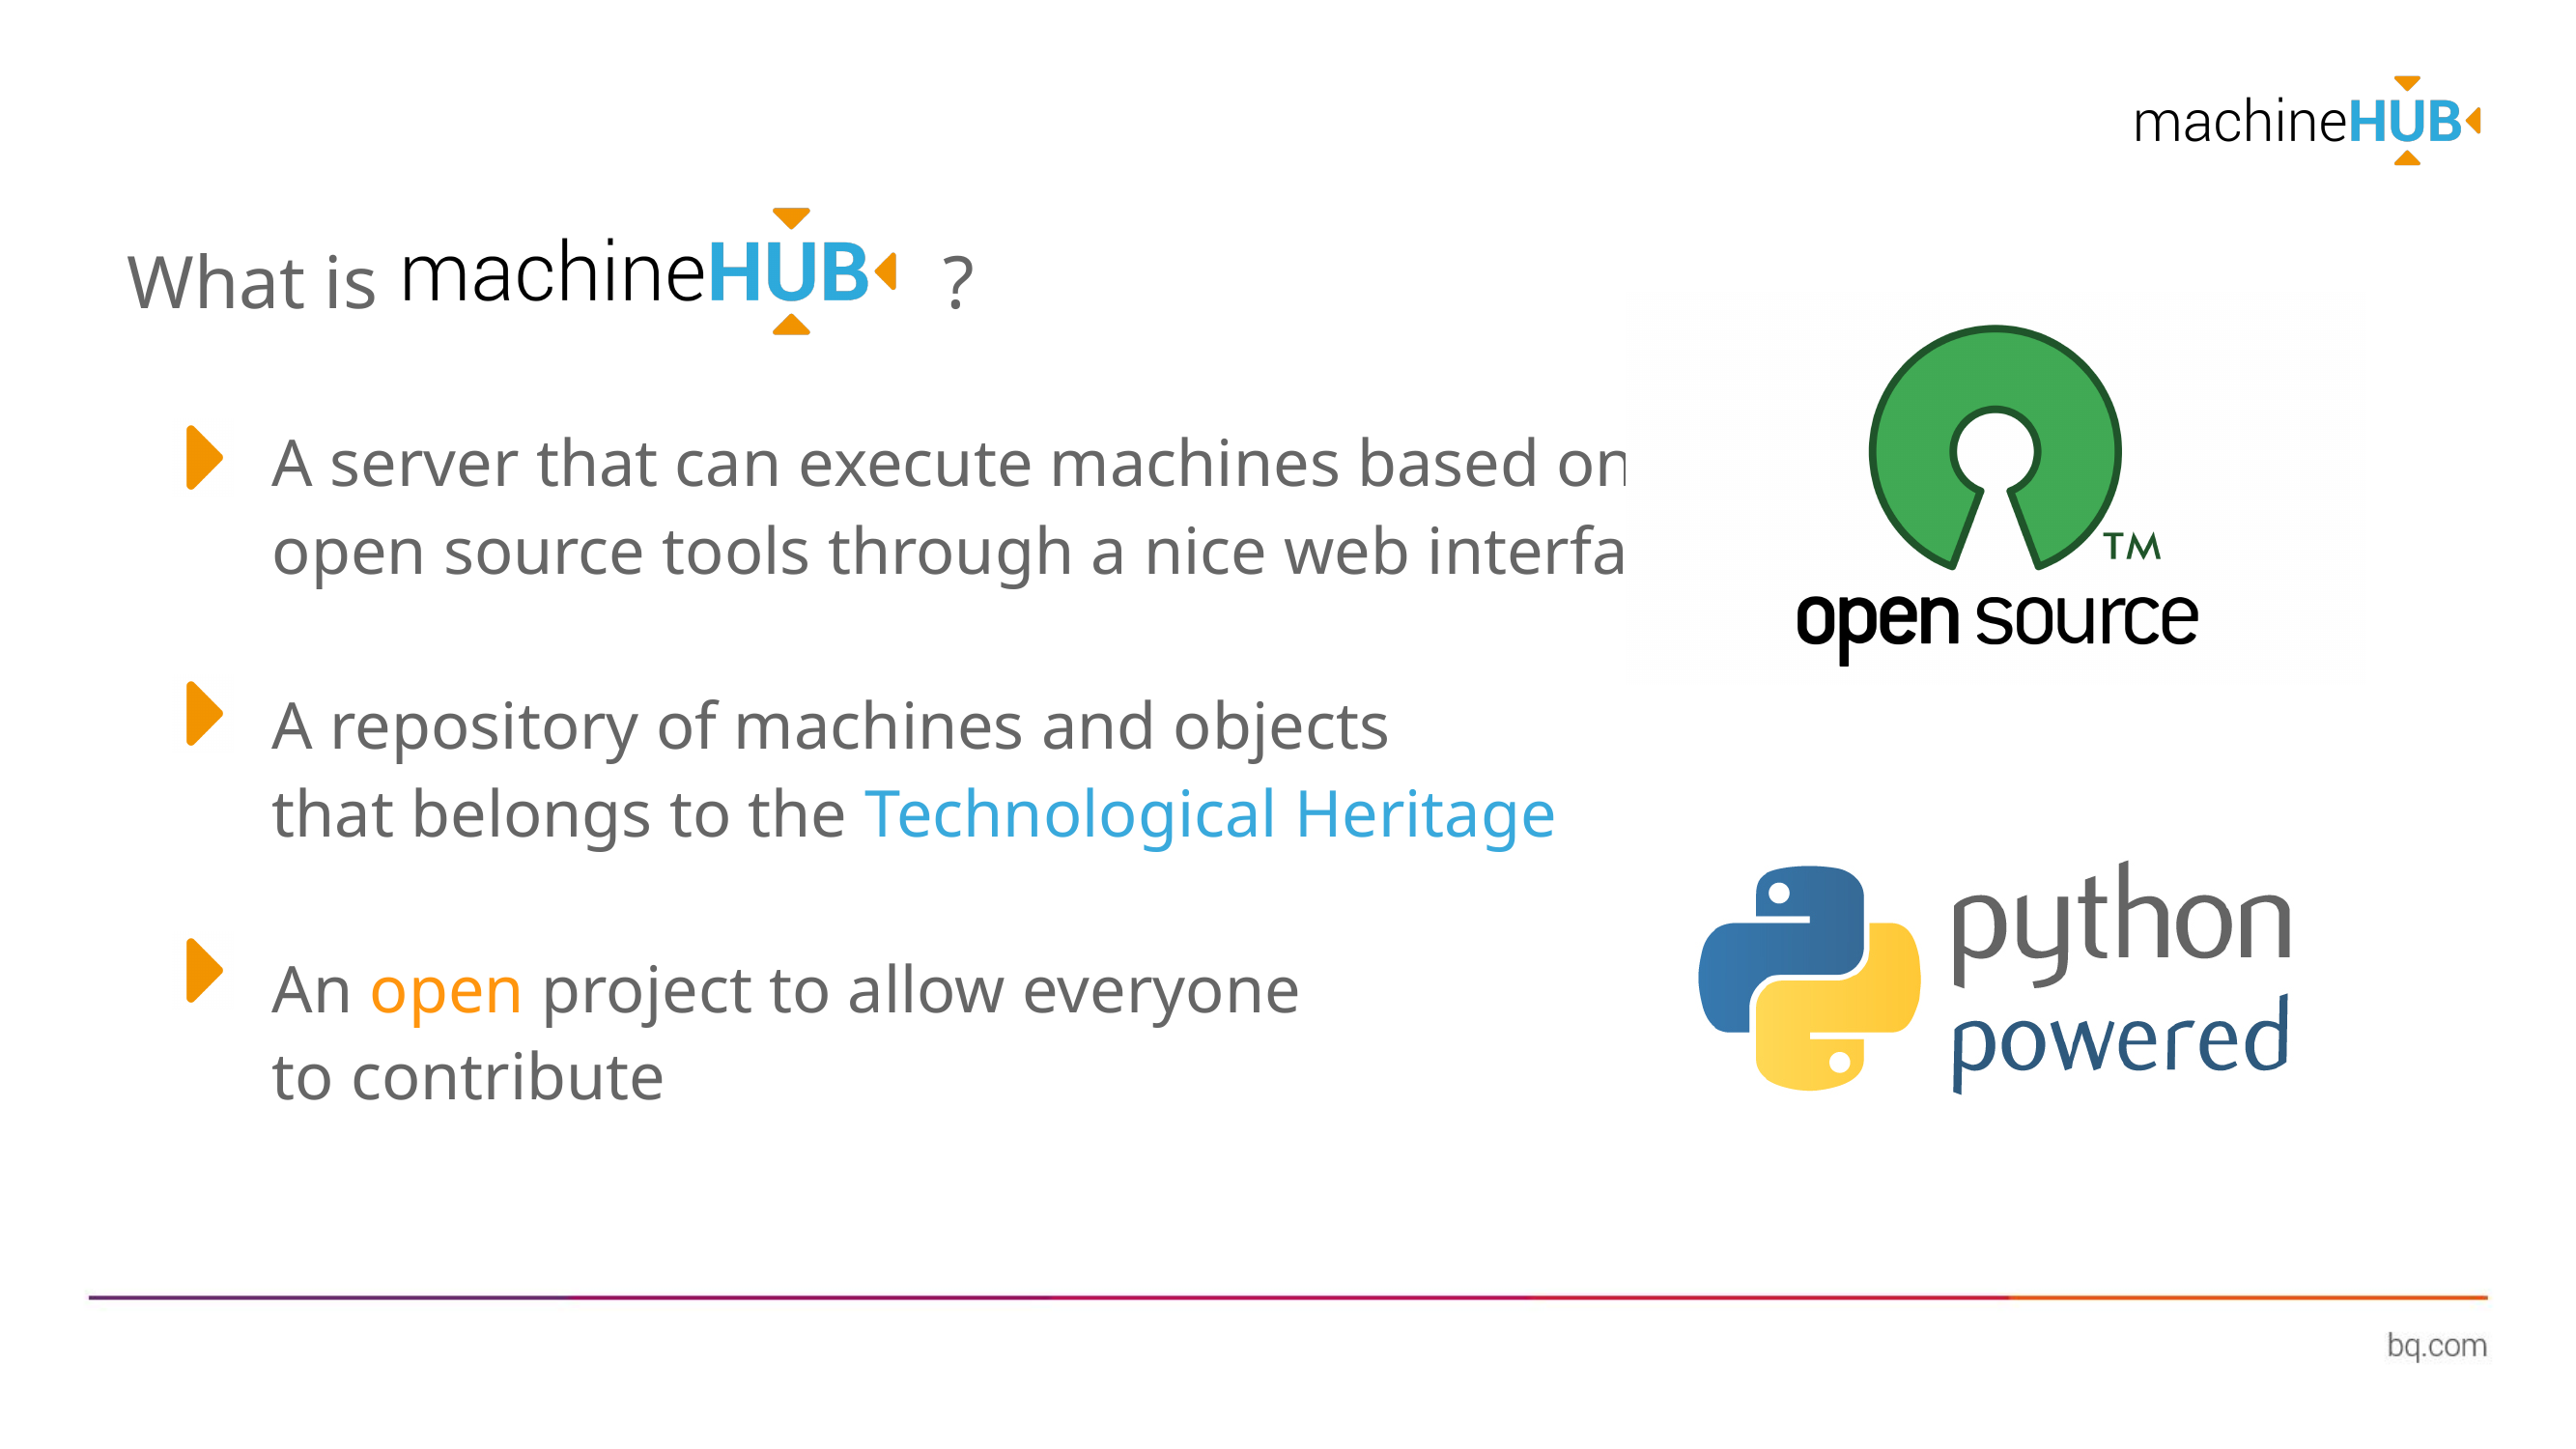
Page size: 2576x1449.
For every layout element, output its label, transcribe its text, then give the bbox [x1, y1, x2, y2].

text_box What is ? A server that can execute machines based on open source tools through a nice web interface A repository of machines and objects that belongs to the Technological Heritage An open project to allow everyone to contribute [112, 223, 2357, 1161]
picture [0, 1161, 2574, 1449]
picture [2125, 68, 2491, 172]
picture [1664, 842, 2328, 1109]
picture [388, 196, 911, 343]
picture [172, 931, 234, 1009]
picture [172, 418, 234, 497]
picture [172, 674, 234, 753]
picture [1626, 292, 2366, 685]
